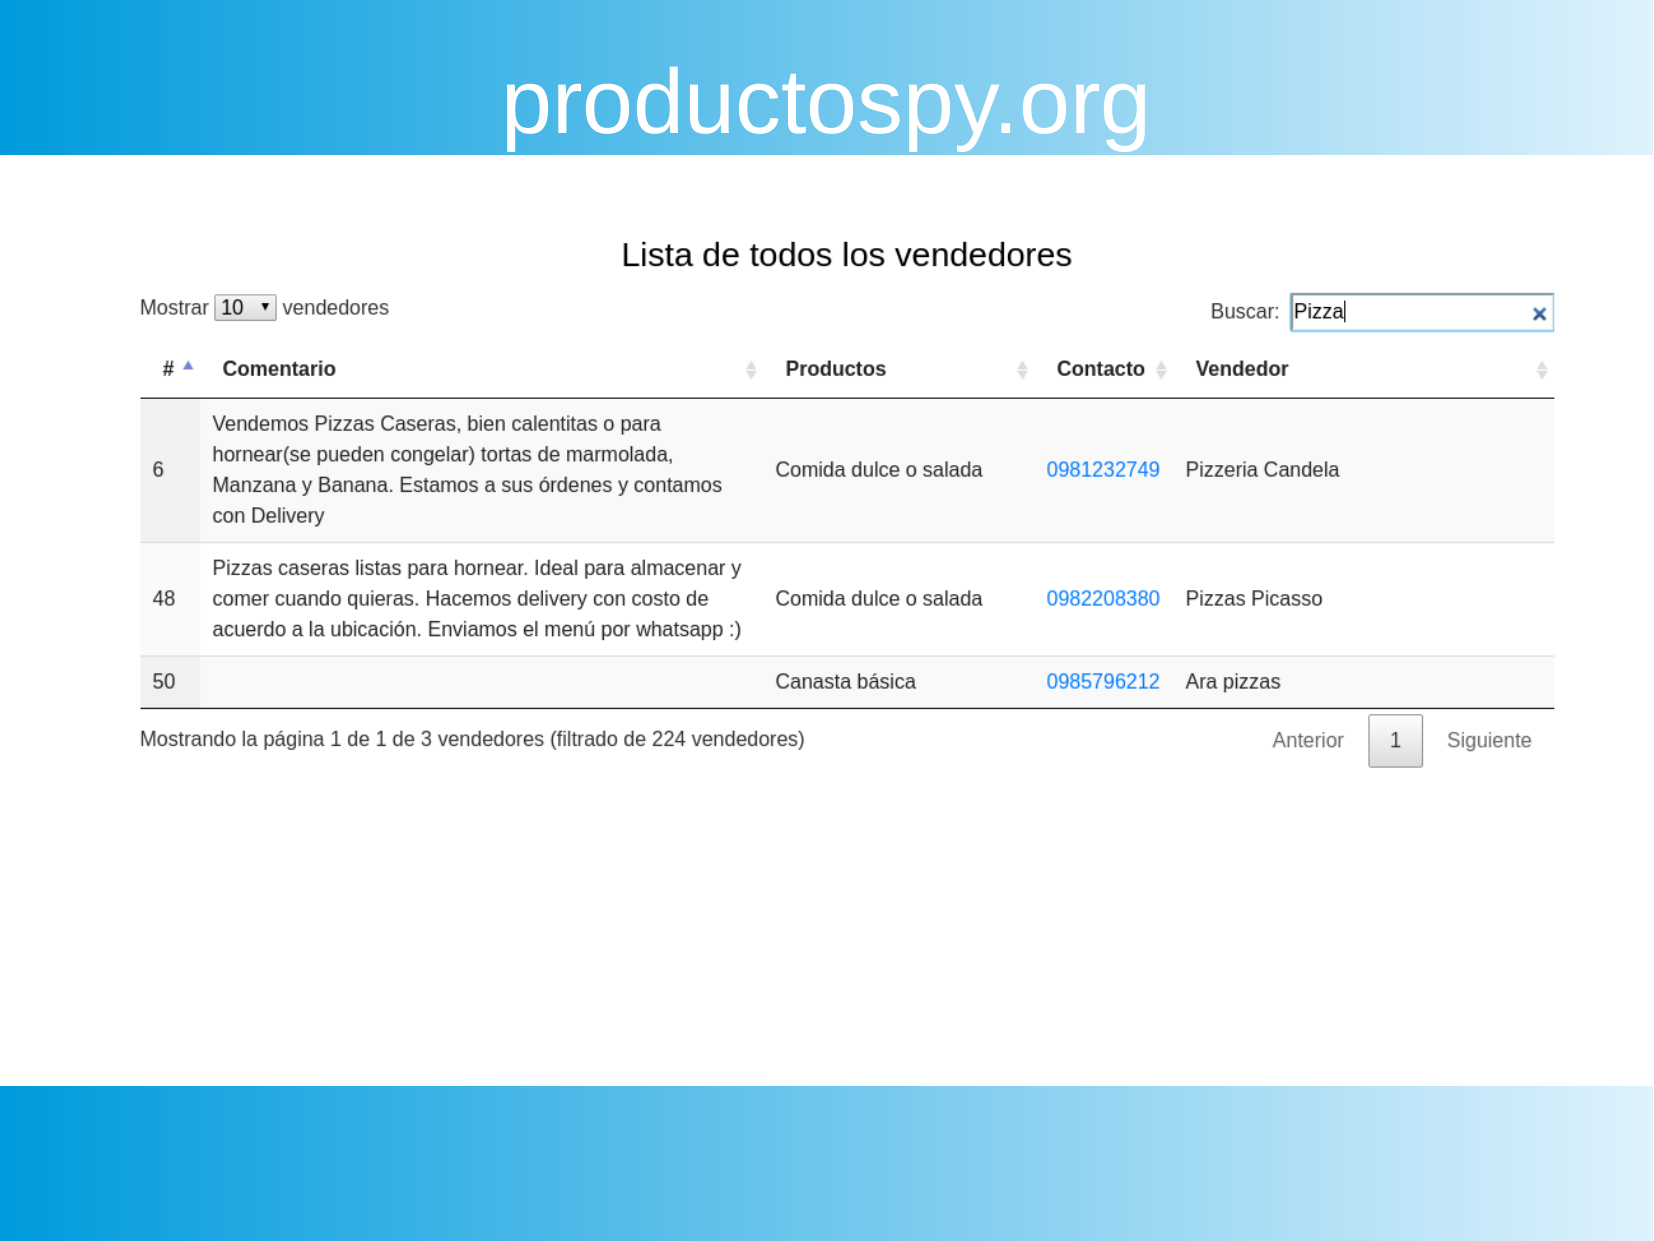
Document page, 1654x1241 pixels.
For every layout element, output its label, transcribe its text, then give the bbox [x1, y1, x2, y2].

picture [82, 219, 1571, 773]
title productospy.org [82, 49, 1571, 155]
